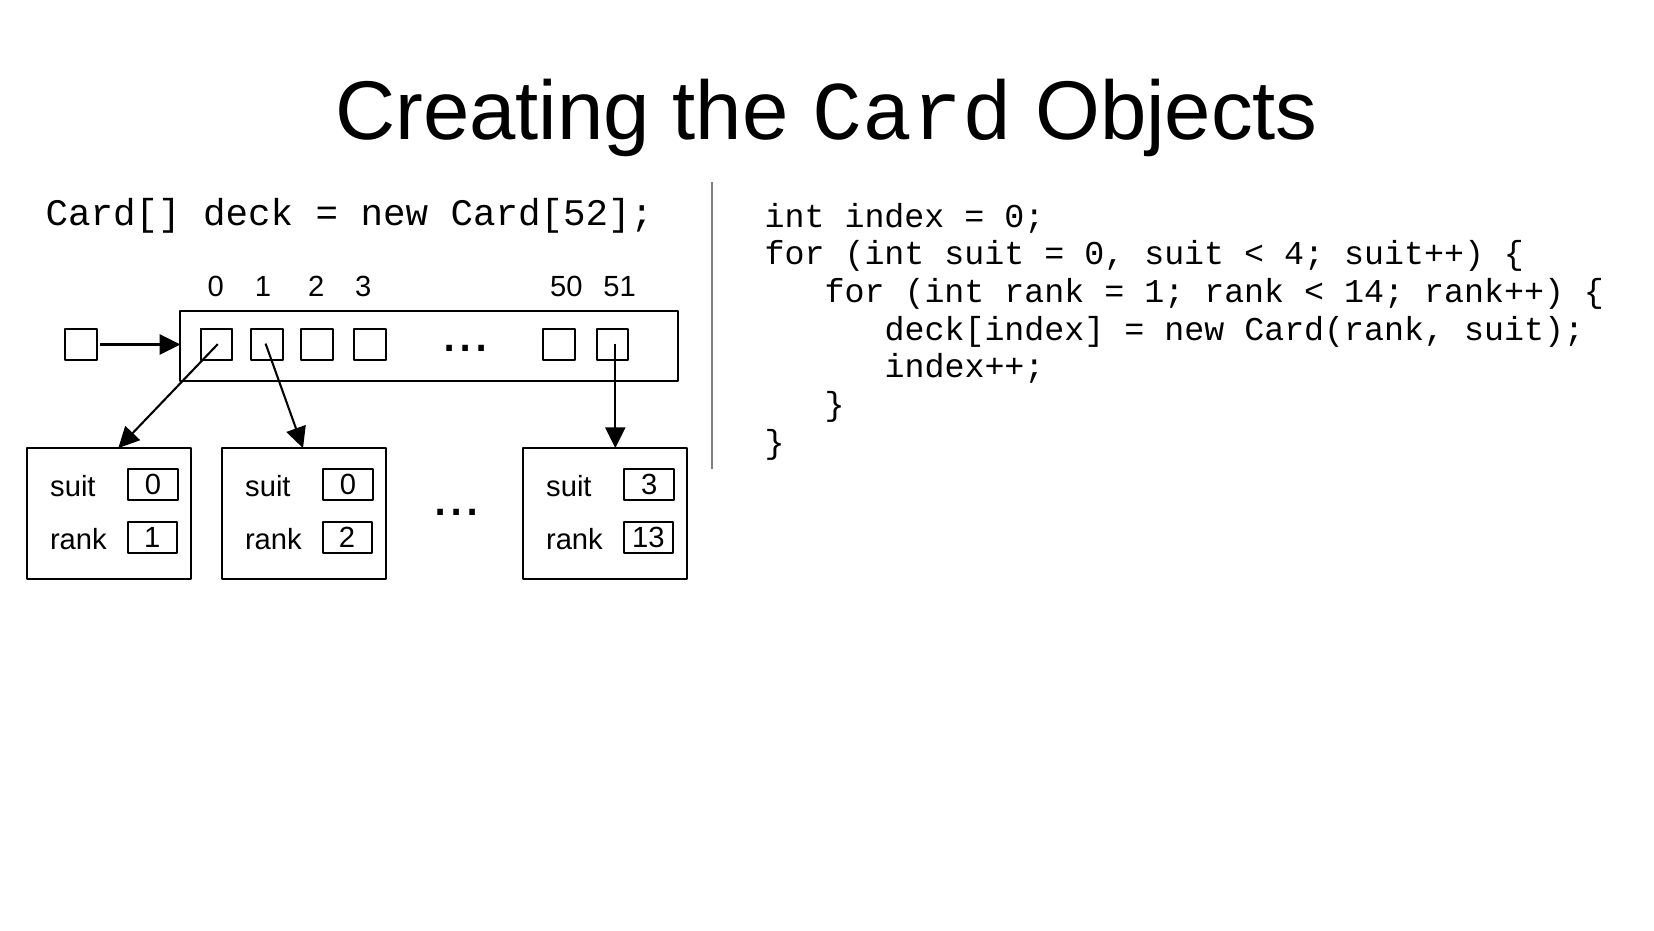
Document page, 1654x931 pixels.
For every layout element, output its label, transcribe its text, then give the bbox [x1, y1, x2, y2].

text_box 2 [293, 262, 340, 311]
text_box 13 [623, 521, 673, 554]
title Creating the Card Objects [82, 37, 1571, 193]
text_box Card[] deck = new Card[52]; [30, 186, 668, 245]
text_box rank [35, 515, 122, 564]
text_box 1 [127, 521, 177, 554]
text_box 51 [588, 262, 651, 311]
text_box 2 [322, 521, 372, 554]
text_box 3 [340, 262, 387, 311]
text_box suit [35, 462, 111, 511]
text_box [522, 448, 688, 580]
text_box ... [426, 291, 506, 371]
text_box 0 [127, 468, 179, 501]
text_box 3 [623, 468, 675, 501]
text_box int index = 0; for (int suit = 0, suit < 4; suit++) { for (int rank = 1; rank < 14; rank++) { deck[index] = new Card(rank, suit); index++; } } [749, 191, 1620, 471]
text_box ... [417, 455, 496, 535]
text_box [180, 311, 678, 381]
text_box 0 [322, 468, 374, 501]
text_box rank [230, 515, 317, 564]
text_box 0 [192, 262, 239, 311]
text_box suit [531, 462, 607, 511]
text_box [26, 448, 191, 580]
text_box 50 [535, 262, 588, 311]
text_box rank [531, 515, 619, 564]
text_box [65, 328, 97, 361]
text_box suit [230, 462, 306, 511]
text_box [221, 448, 386, 580]
text_box 1 [240, 262, 287, 311]
